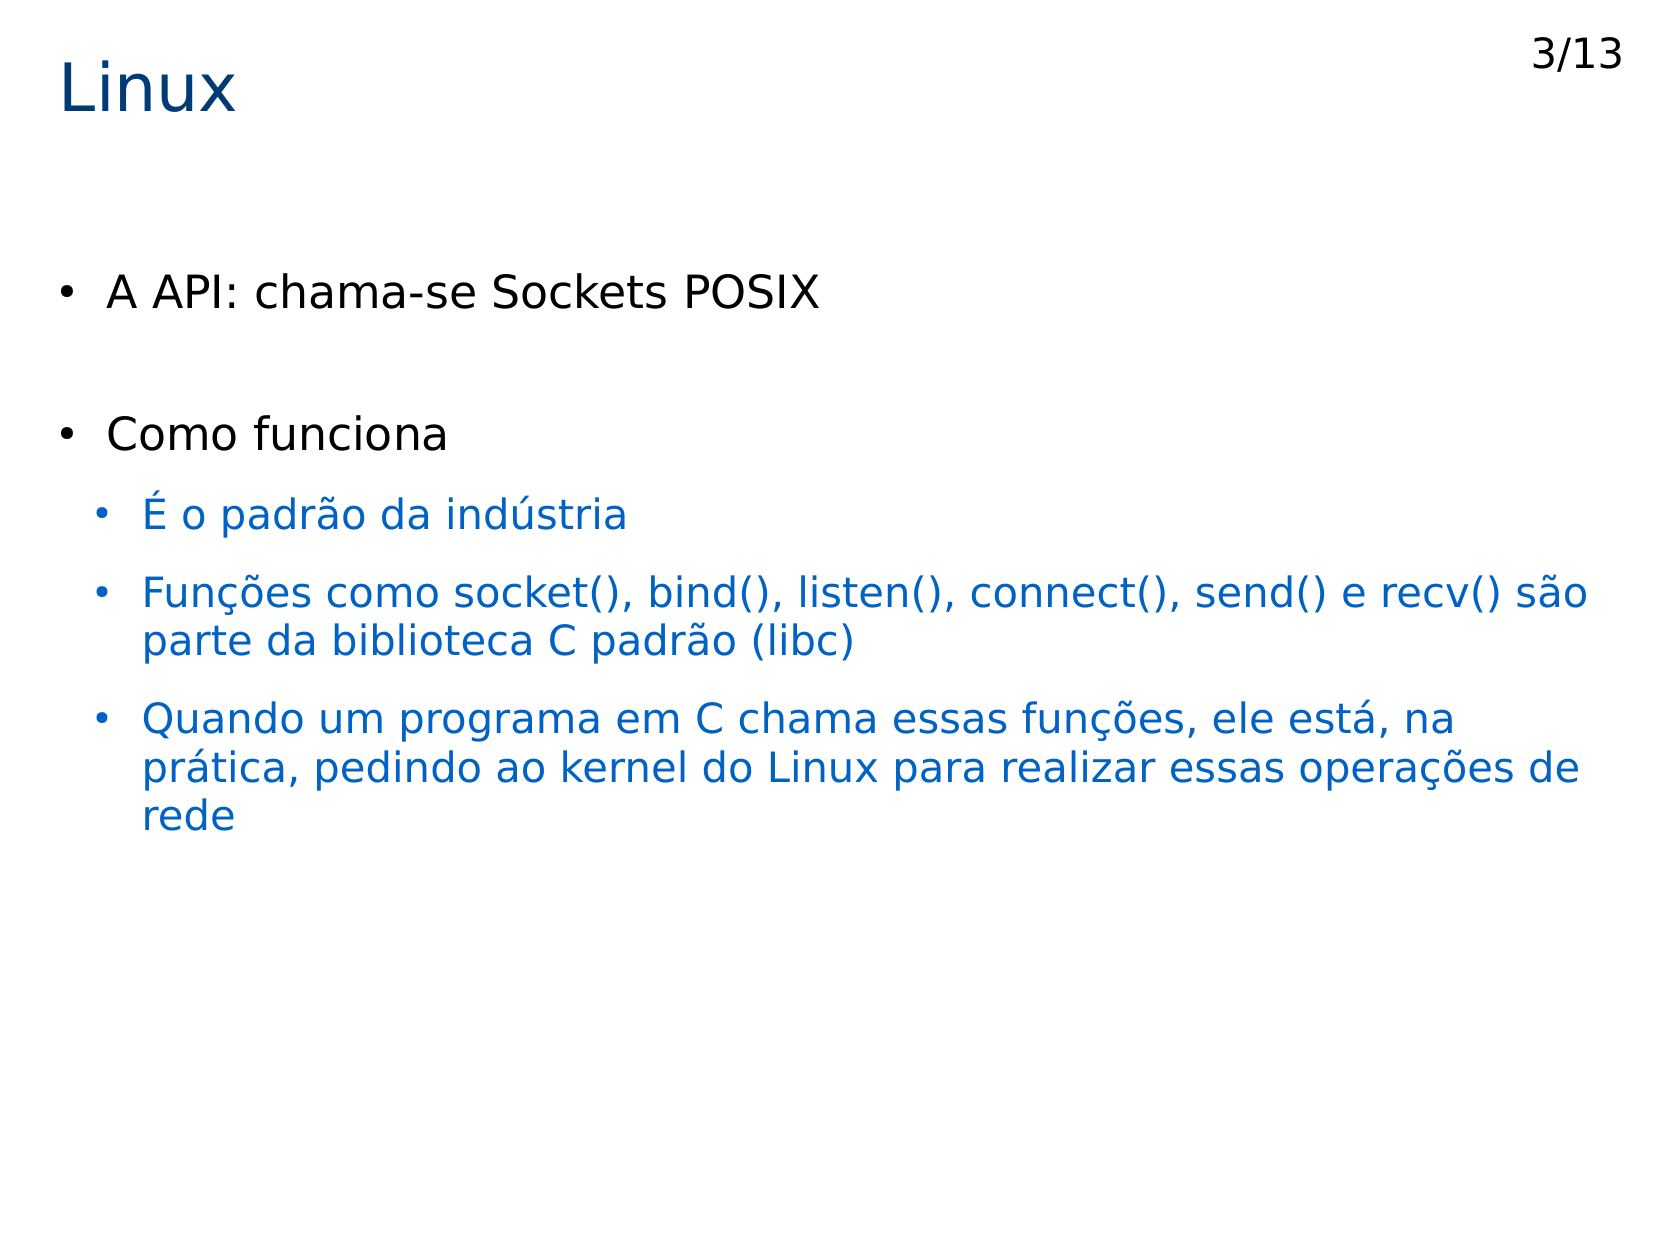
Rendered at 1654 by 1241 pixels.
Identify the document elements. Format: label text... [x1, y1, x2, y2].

list A API: chama-se Sockets POSIX Como funciona É o padrão da indústria Funções como socket(), bind(), listen(), connect(), send() e recv() são parte da biblioteca C padrão (libc) Quando um programa em C chama essas funções, ele está, na prática, pedindo ao kernel do Linux para realizar essas operações de rede [59, 265, 1625, 1211]
title Linux [59, 29, 1506, 148]
